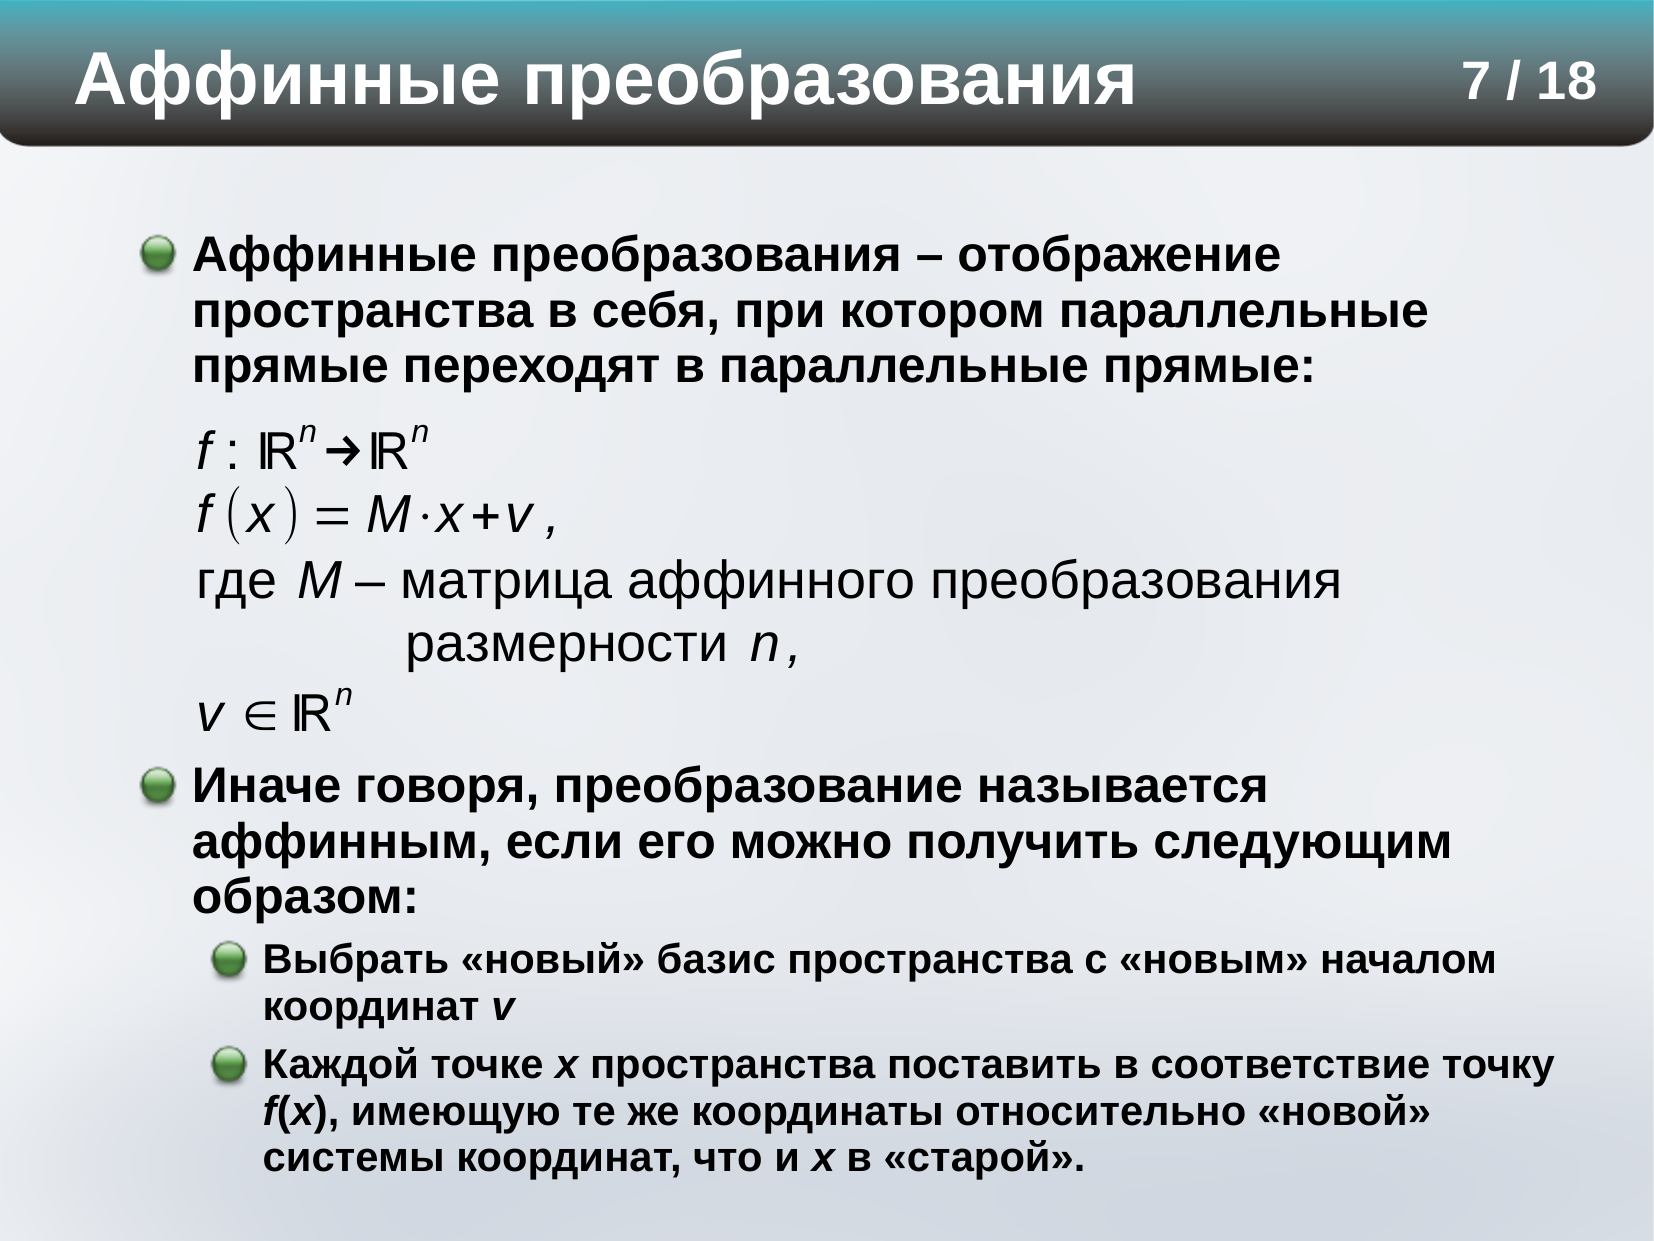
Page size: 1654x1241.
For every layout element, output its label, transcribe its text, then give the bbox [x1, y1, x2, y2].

text_box <number> / 18 [1446, 42, 1654, 179]
text_box Аффинные преобразования – отображение пространства в себя, при котором параллельные прямые переходят в параллельные прямые: Иначе говоря, преобразование называется аффинным, если его можно получить следующим образом: Выбрать «новый» базис пространства с «новым» началом координат v Каждой точке x пространства поставить в соответствие точку f(x), имеющую те же координаты относительно «новой» системы координат, что и x в «старой». [118, 218, 1595, 1188]
picture [0, 0, 1654, 1241]
chart [189, 413, 1351, 743]
text_box Аффинные преобразования [59, 29, 1418, 129]
